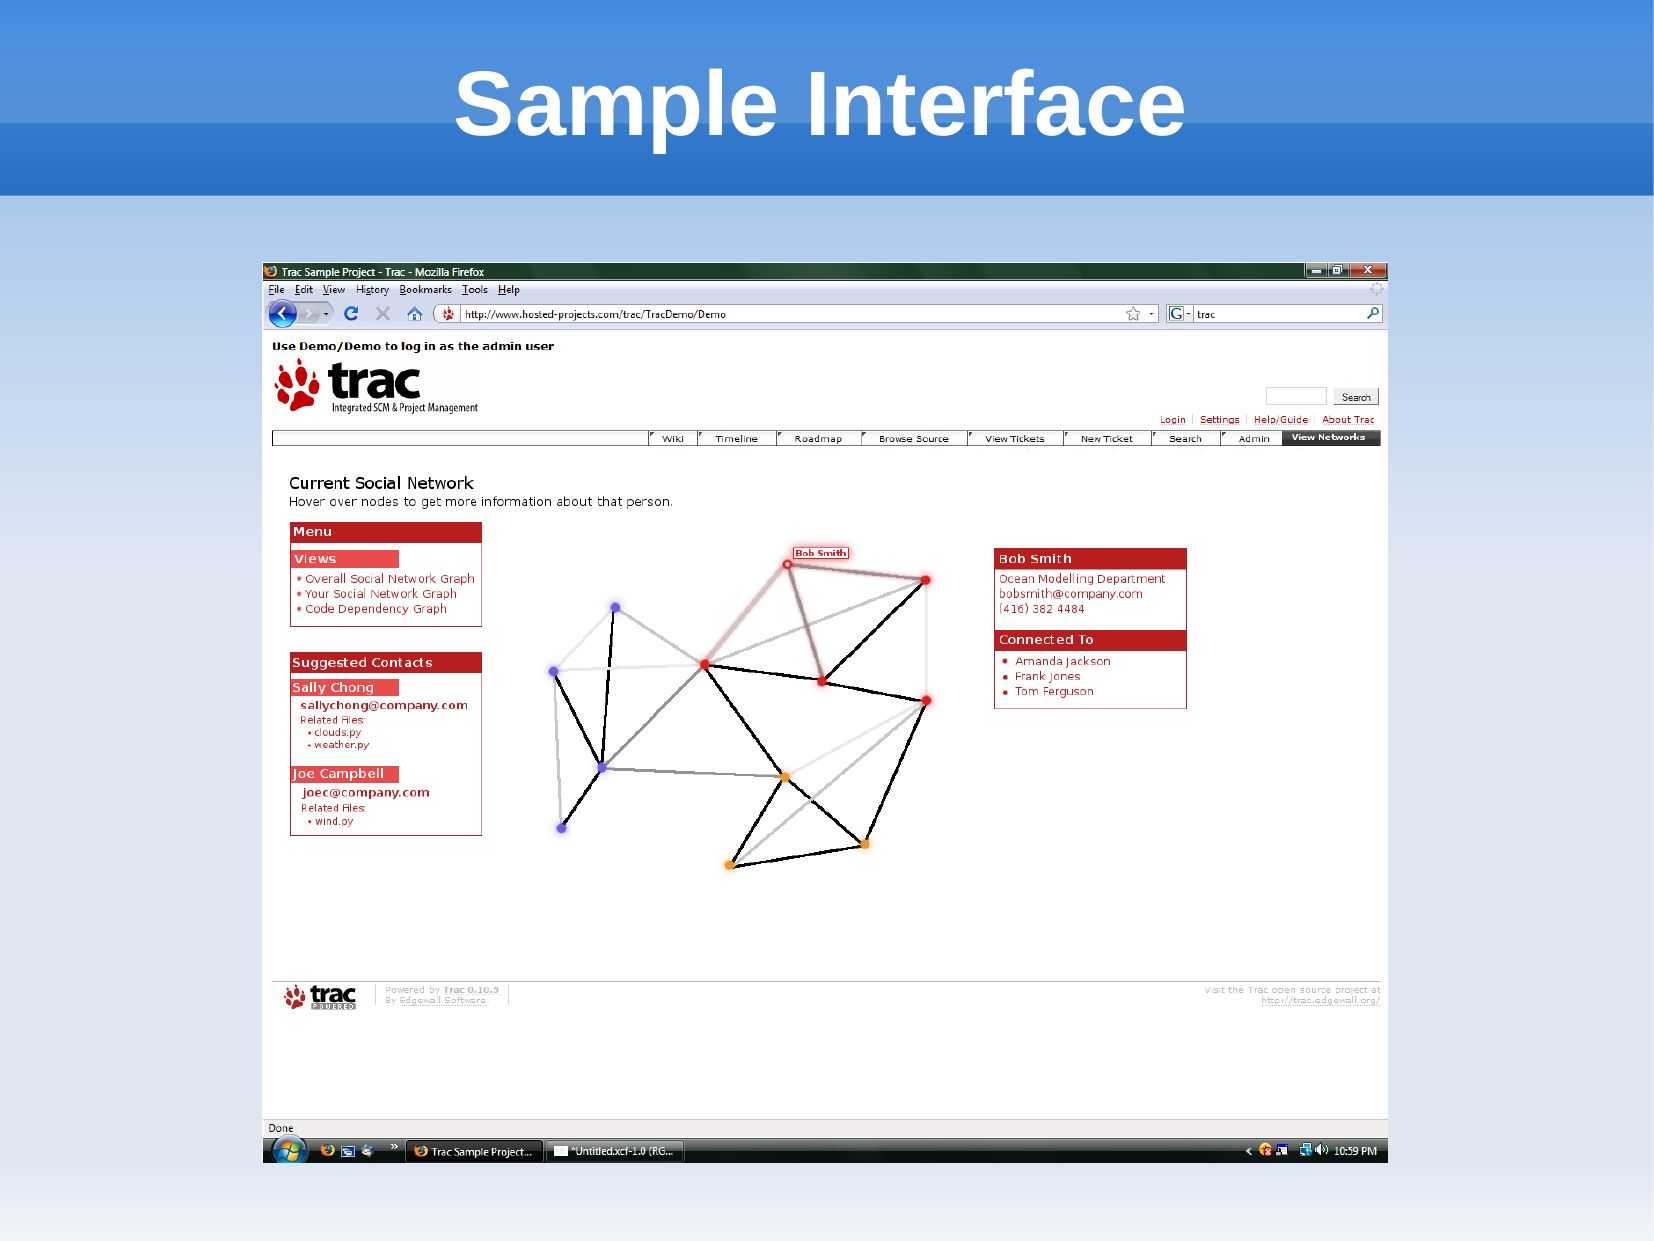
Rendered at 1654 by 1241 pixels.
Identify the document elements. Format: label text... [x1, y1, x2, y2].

picture [0, 0, 1654, 1241]
title Sample Interface [76, 0, 1565, 208]
